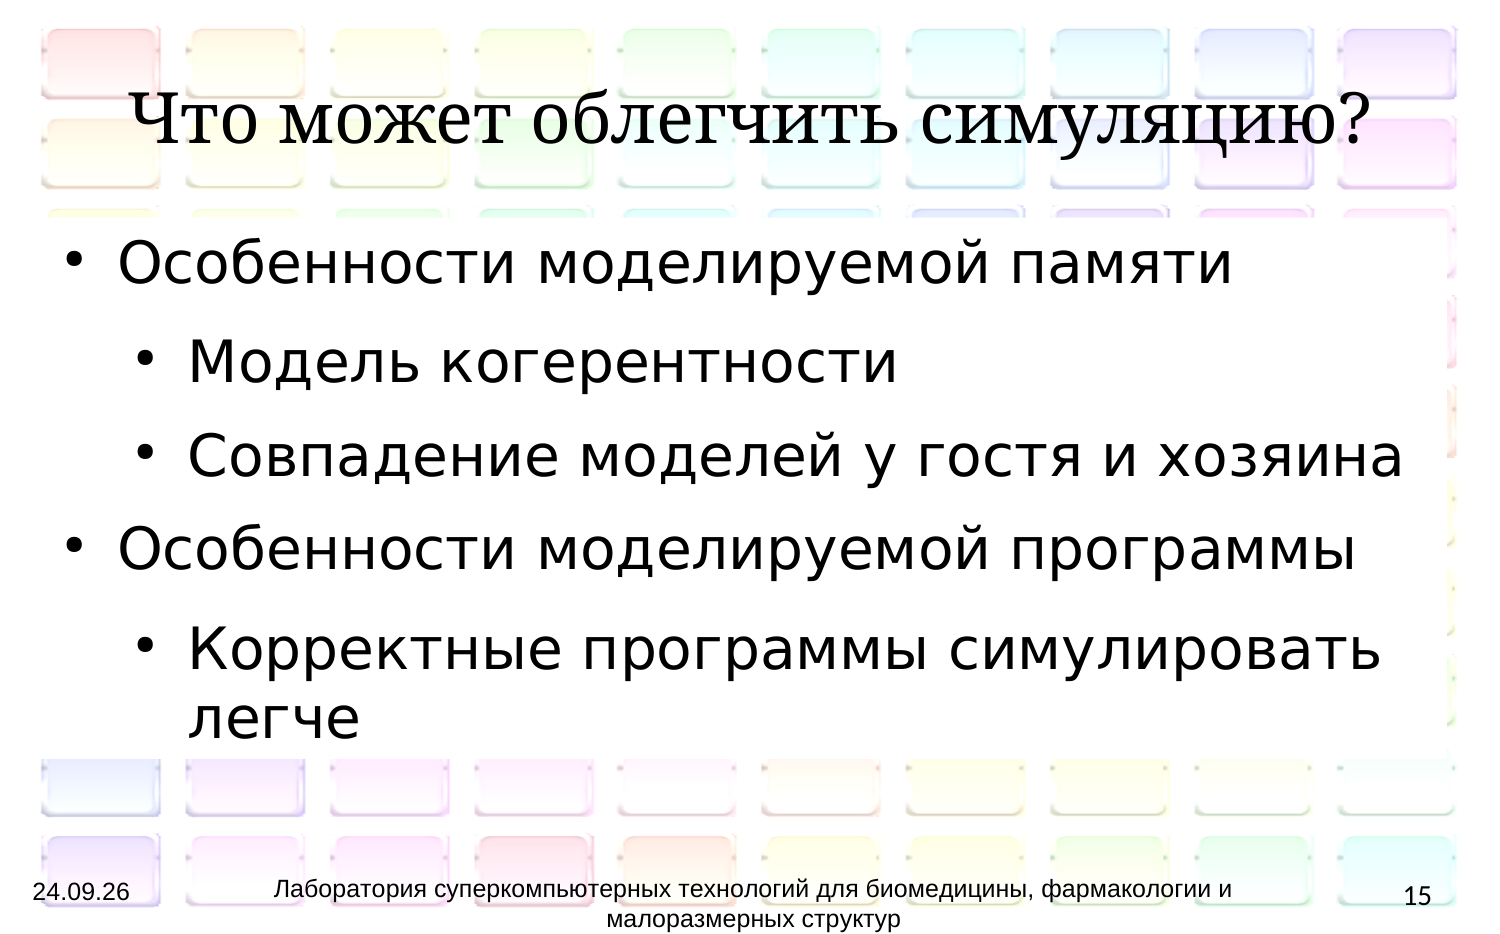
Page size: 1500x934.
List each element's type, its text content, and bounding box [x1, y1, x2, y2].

list Особенности моделируемой памяти Модель когерентности Совпадение моделей у гостя и хозяина Особенности моделируемой программы Корректные программы симулировать легче [31, 217, 1447, 759]
text_box <number> [1387, 868, 1473, 918]
text_box Лаборатория суперкомпьютерных технологий для биомедицины, фармакологии и малоразмерных структур [171, 864, 1338, 915]
picture [0, 0, 1500, 934]
text_box 12.11.12 [17, 868, 184, 918]
title Что может облегчить симуляцию? [75, 65, 1426, 166]
